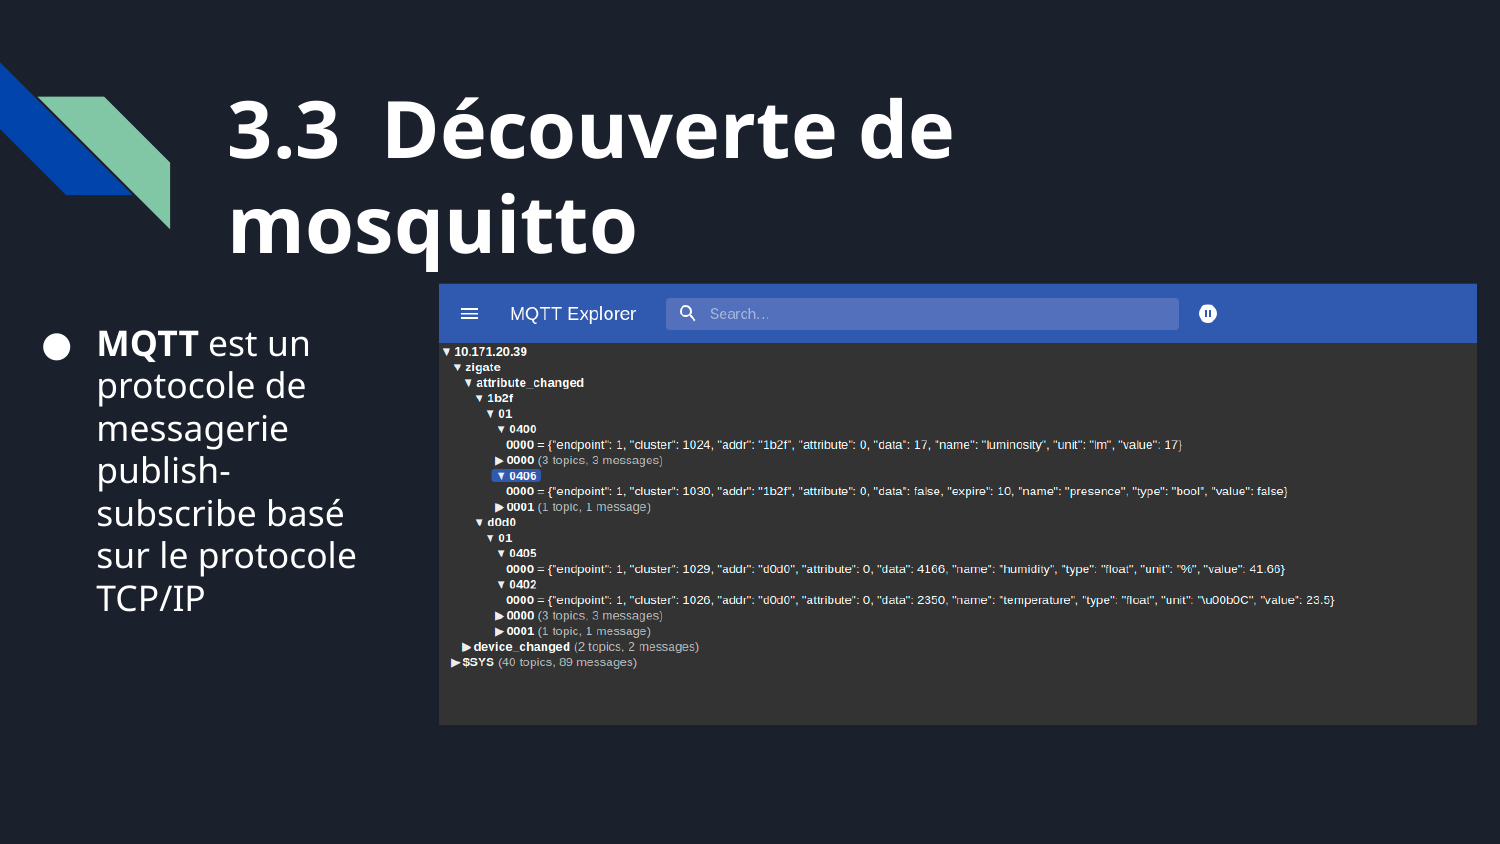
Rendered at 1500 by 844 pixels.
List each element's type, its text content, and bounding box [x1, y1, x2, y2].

title 3.3 Découverte de mosquitto [212, 64, 1368, 215]
text_box MQTT est un protocole de messagerie publish-subscribe basé sur le protocole TCP/IP [6, 306, 406, 634]
picture [439, 283, 1477, 725]
